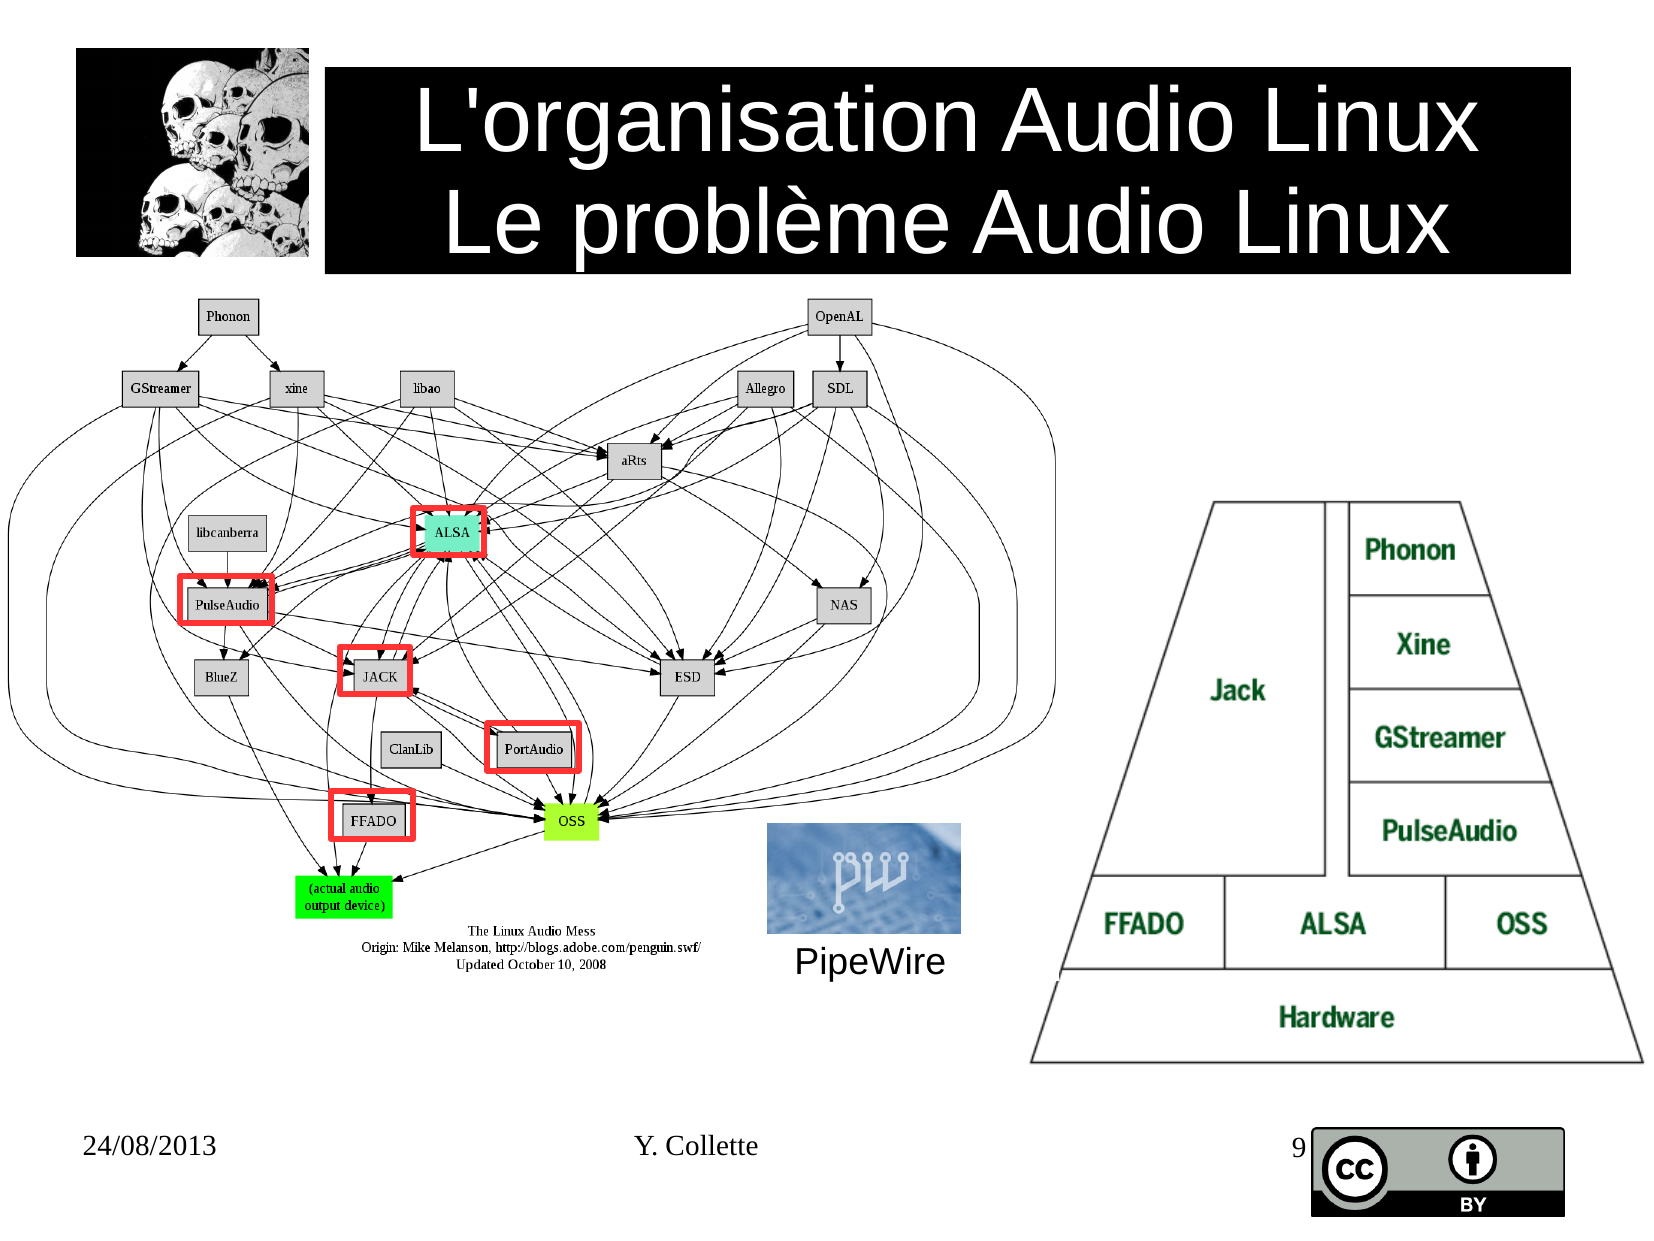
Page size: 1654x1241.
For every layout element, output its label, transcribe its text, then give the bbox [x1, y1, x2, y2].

picture [4, 295, 1654, 1085]
title L'organisation Audio Linux Le problème Audio Linux [324, 67, 1571, 275]
picture [76, 48, 309, 257]
picture [1311, 1127, 1565, 1217]
text_box PipeWire [779, 933, 981, 990]
